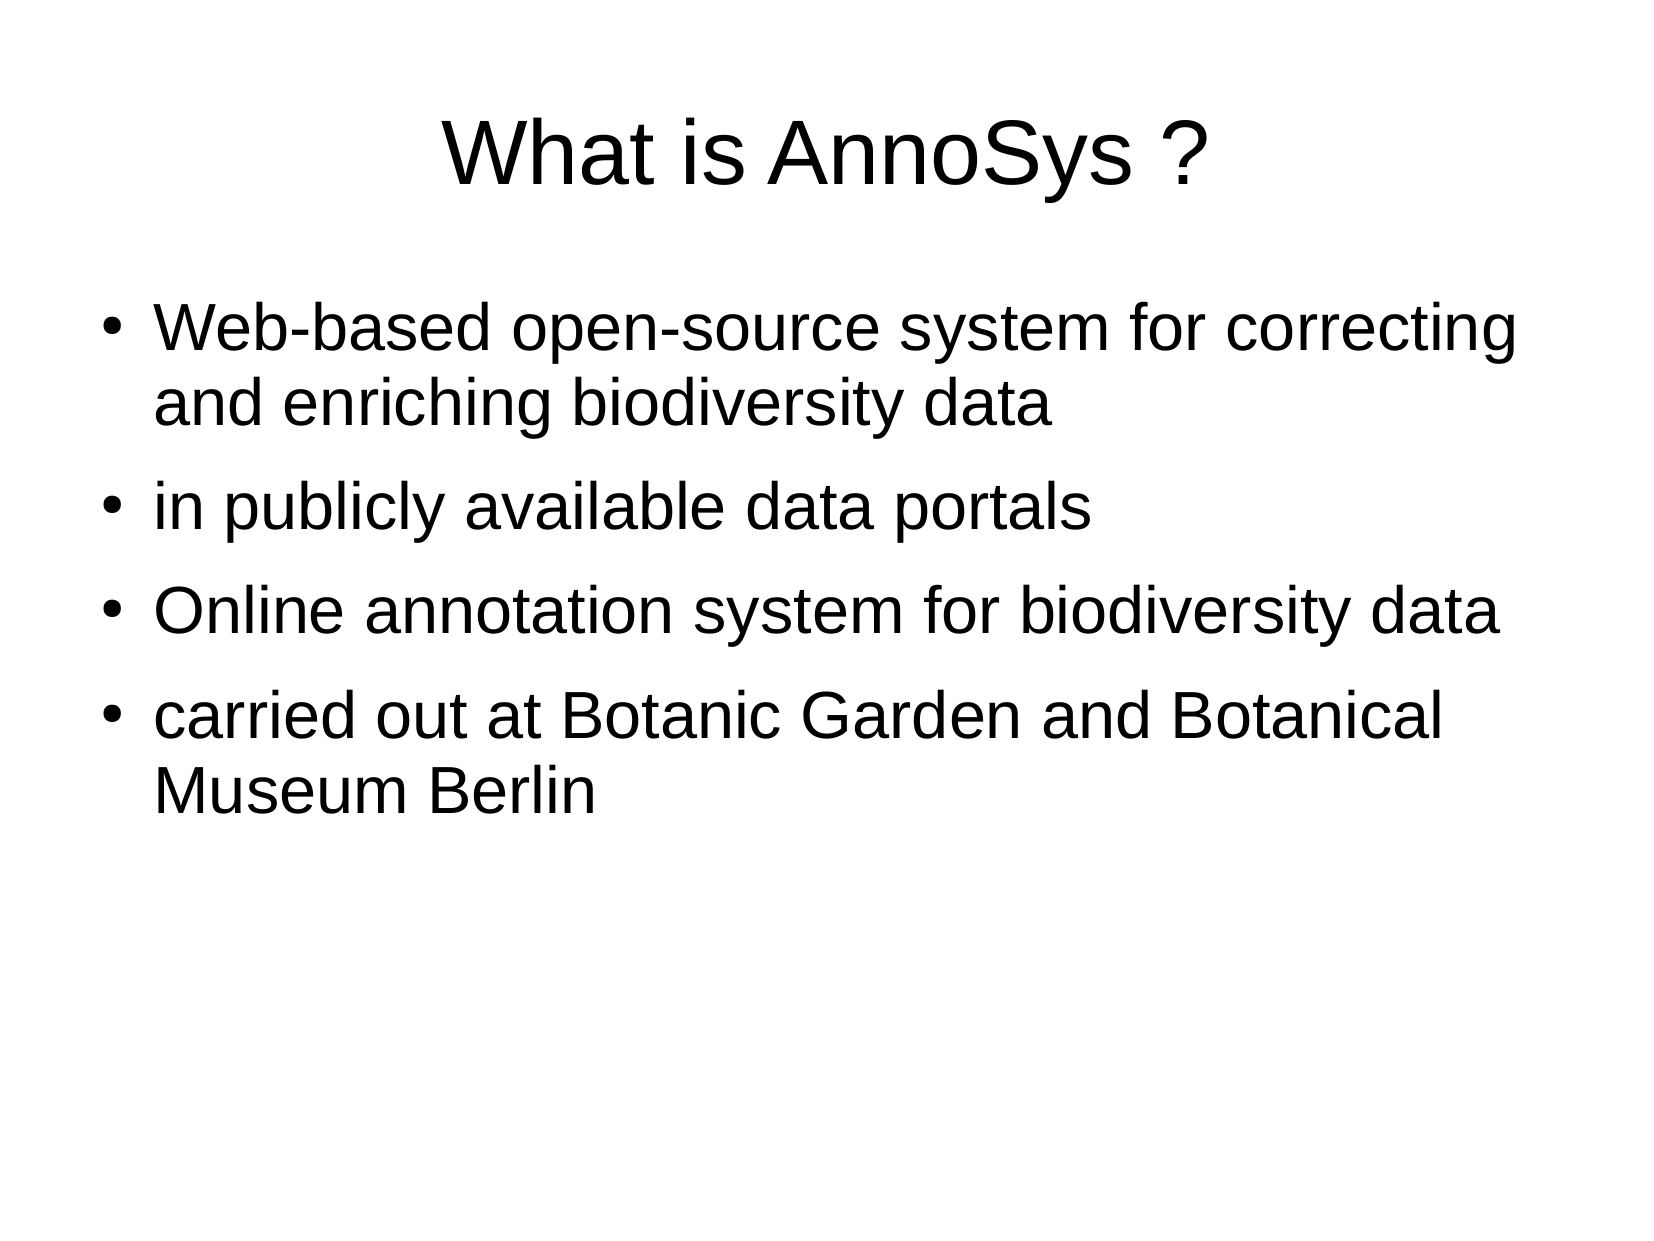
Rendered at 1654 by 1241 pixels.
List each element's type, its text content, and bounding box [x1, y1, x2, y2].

title What is AnnoSys ? [82, 49, 1571, 257]
list Web-based open-source system for correcting and enriching biodiversity data in publicly available data portals Online annotation system for biodiversity data carried out at Botanic Garden and Botanical Museum Berlin [82, 290, 1571, 1010]
